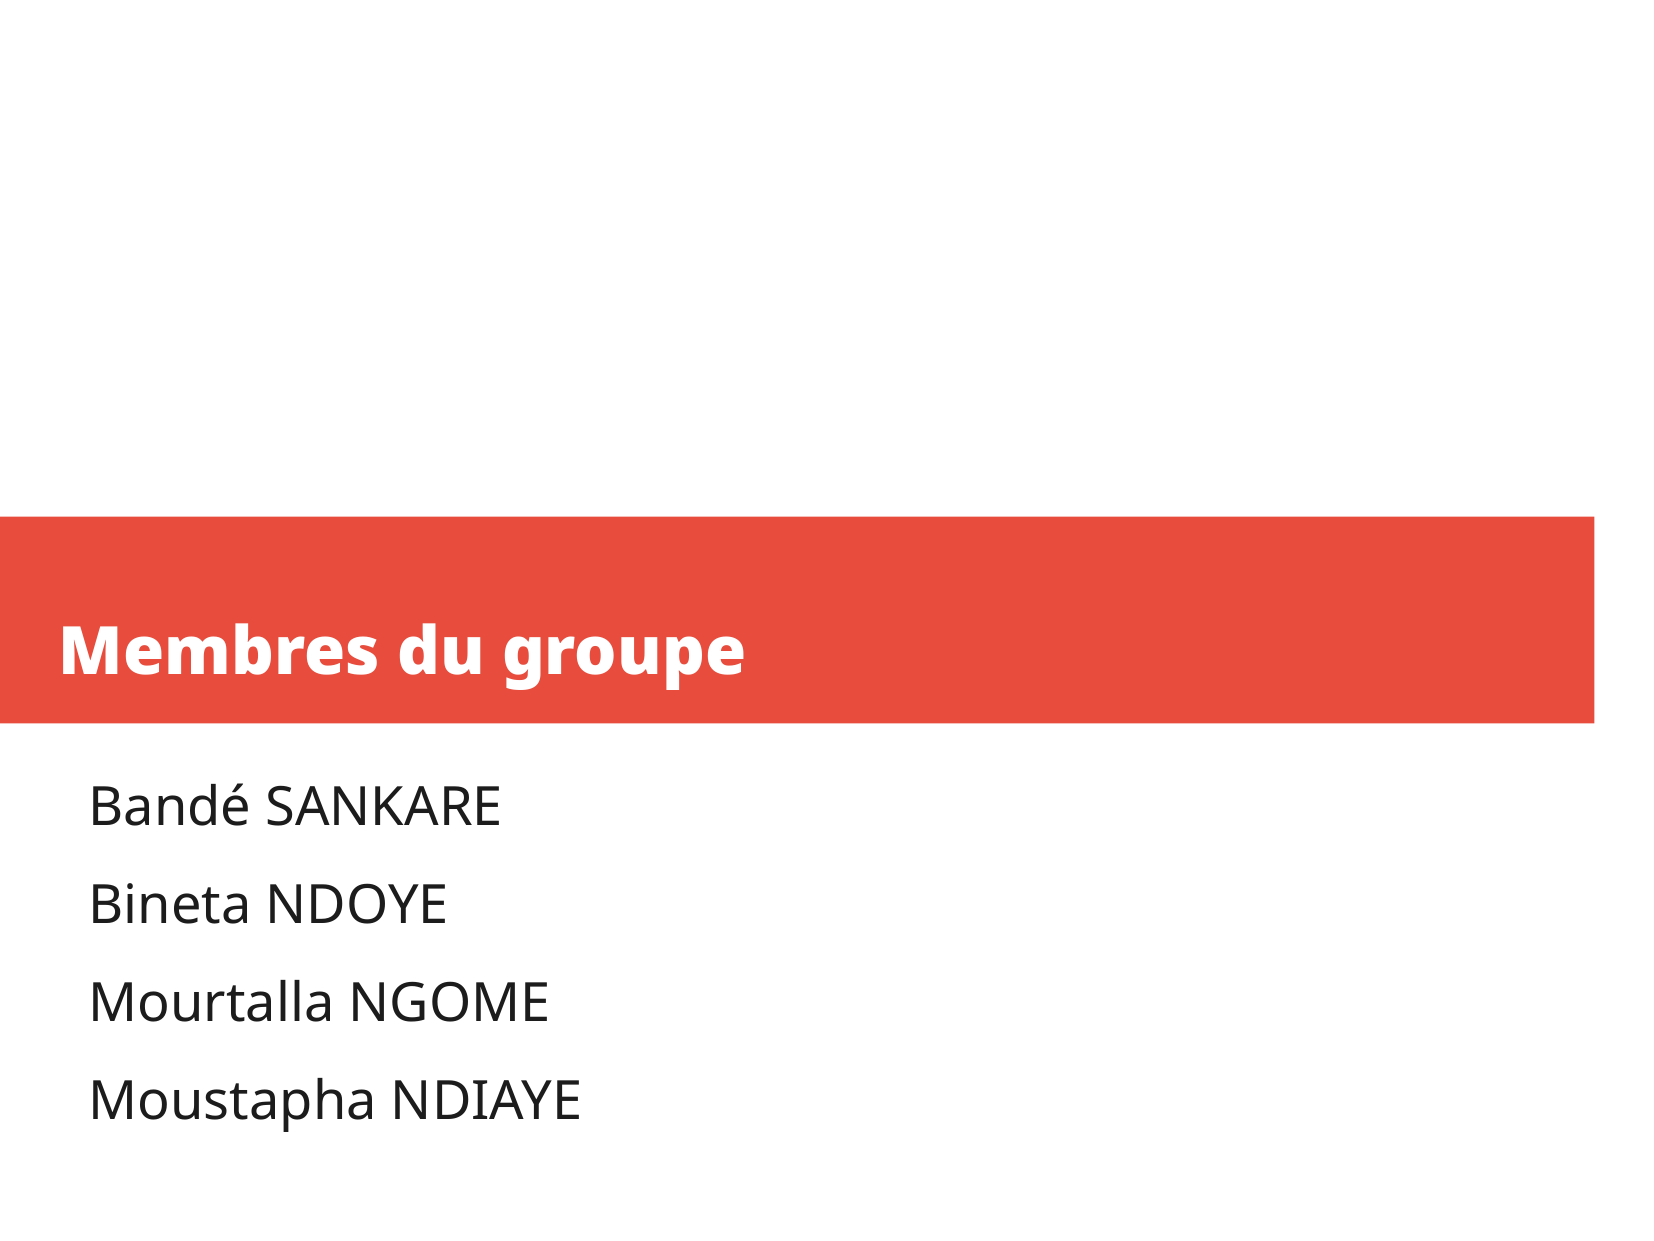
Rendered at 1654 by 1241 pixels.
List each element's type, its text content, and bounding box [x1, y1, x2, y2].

title Membres du groupe [59, 546, 1595, 694]
list Bandé SANKARE Bineta NDOYE Mourtalla NGOME Moustapha NDIAYE [88, 767, 1595, 1182]
